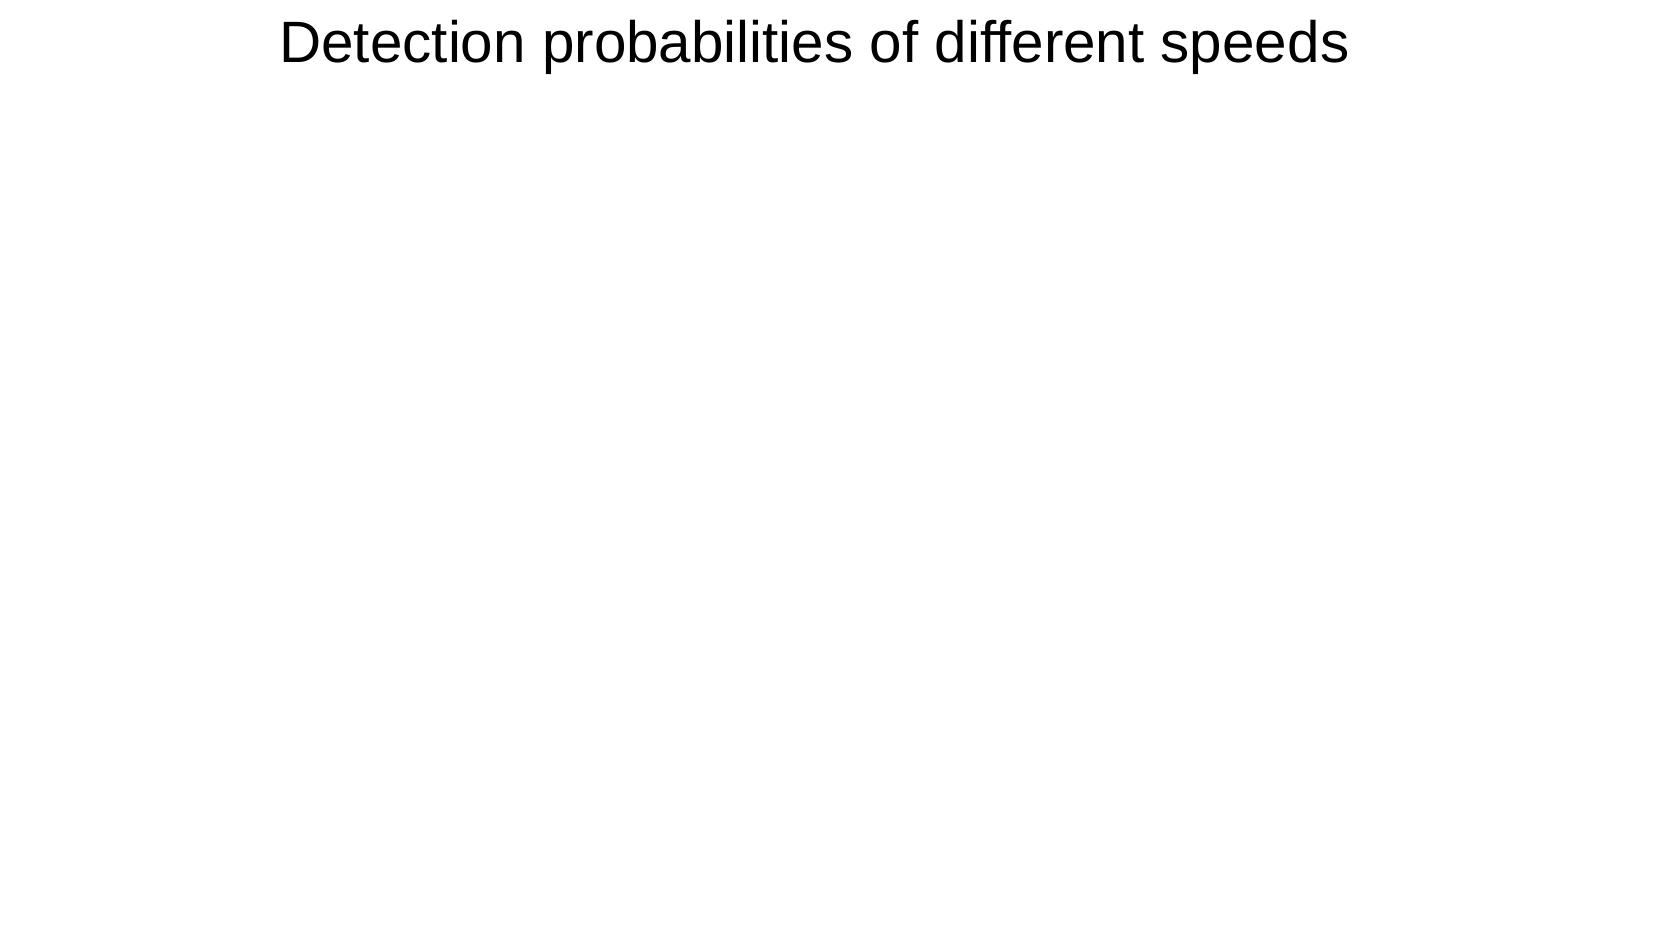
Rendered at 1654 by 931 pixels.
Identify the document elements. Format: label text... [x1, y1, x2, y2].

title Detection probabilities of different speeds [70, 0, 1560, 120]
